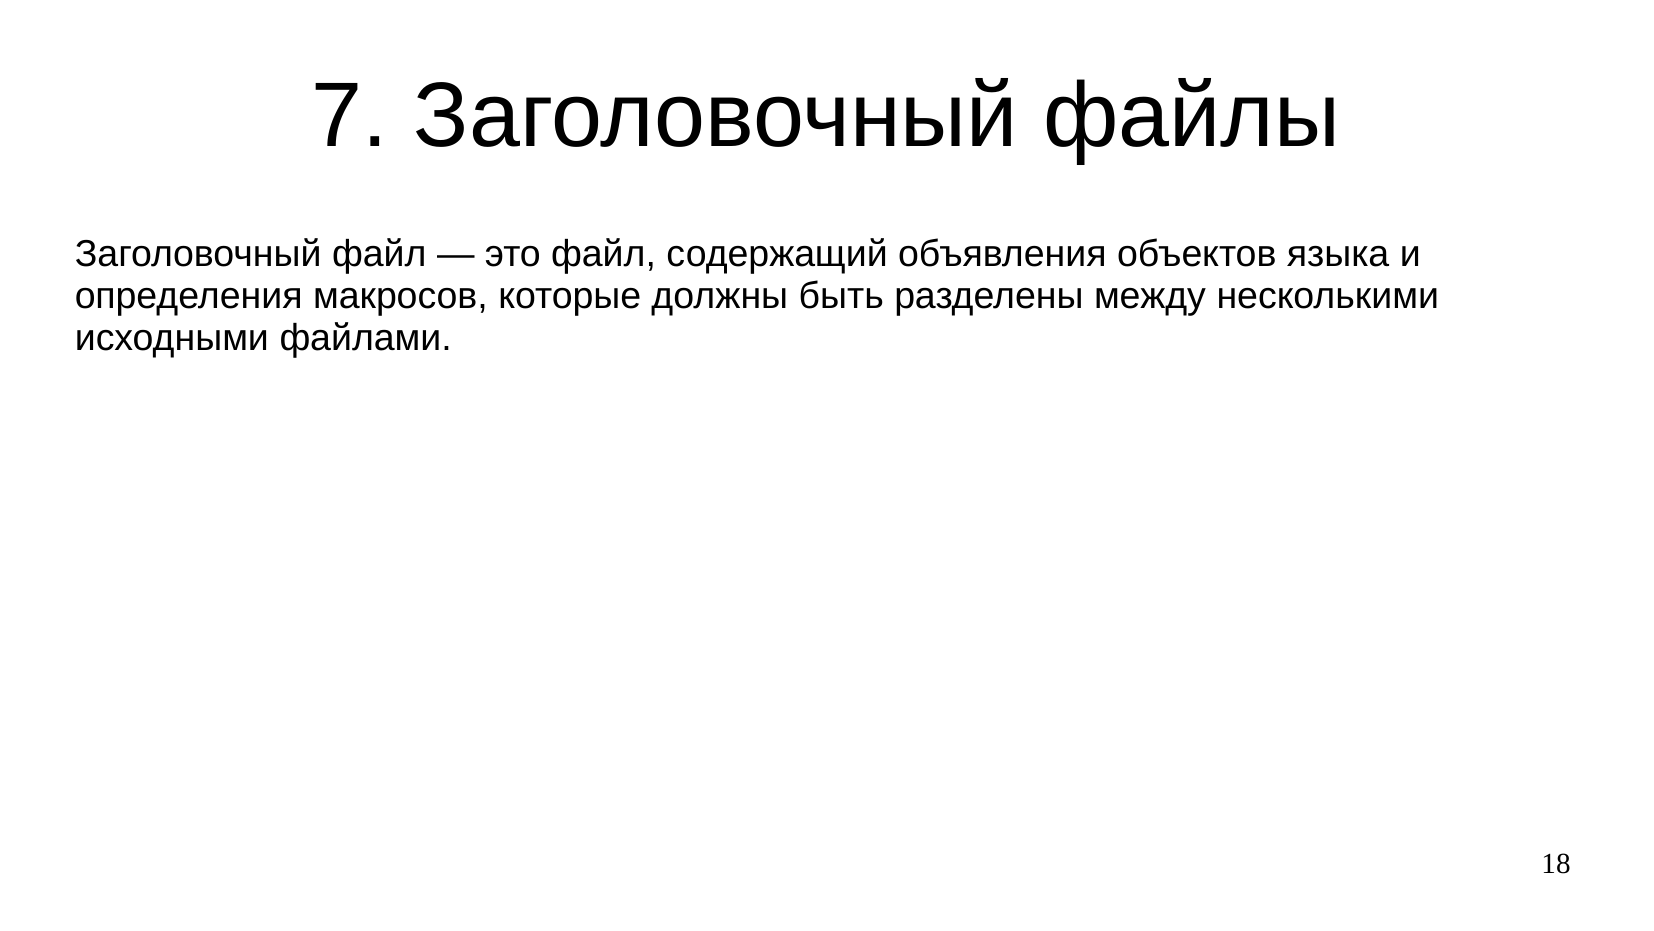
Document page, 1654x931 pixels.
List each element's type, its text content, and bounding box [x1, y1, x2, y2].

text_box Заголовочный файл — это файл, содержащий объявления объектов языка и определения макросов, которые должны быть разделены между несколькими исходными файлами. [60, 225, 1593, 366]
title 7. Заголовочный файлы [82, 37, 1571, 193]
